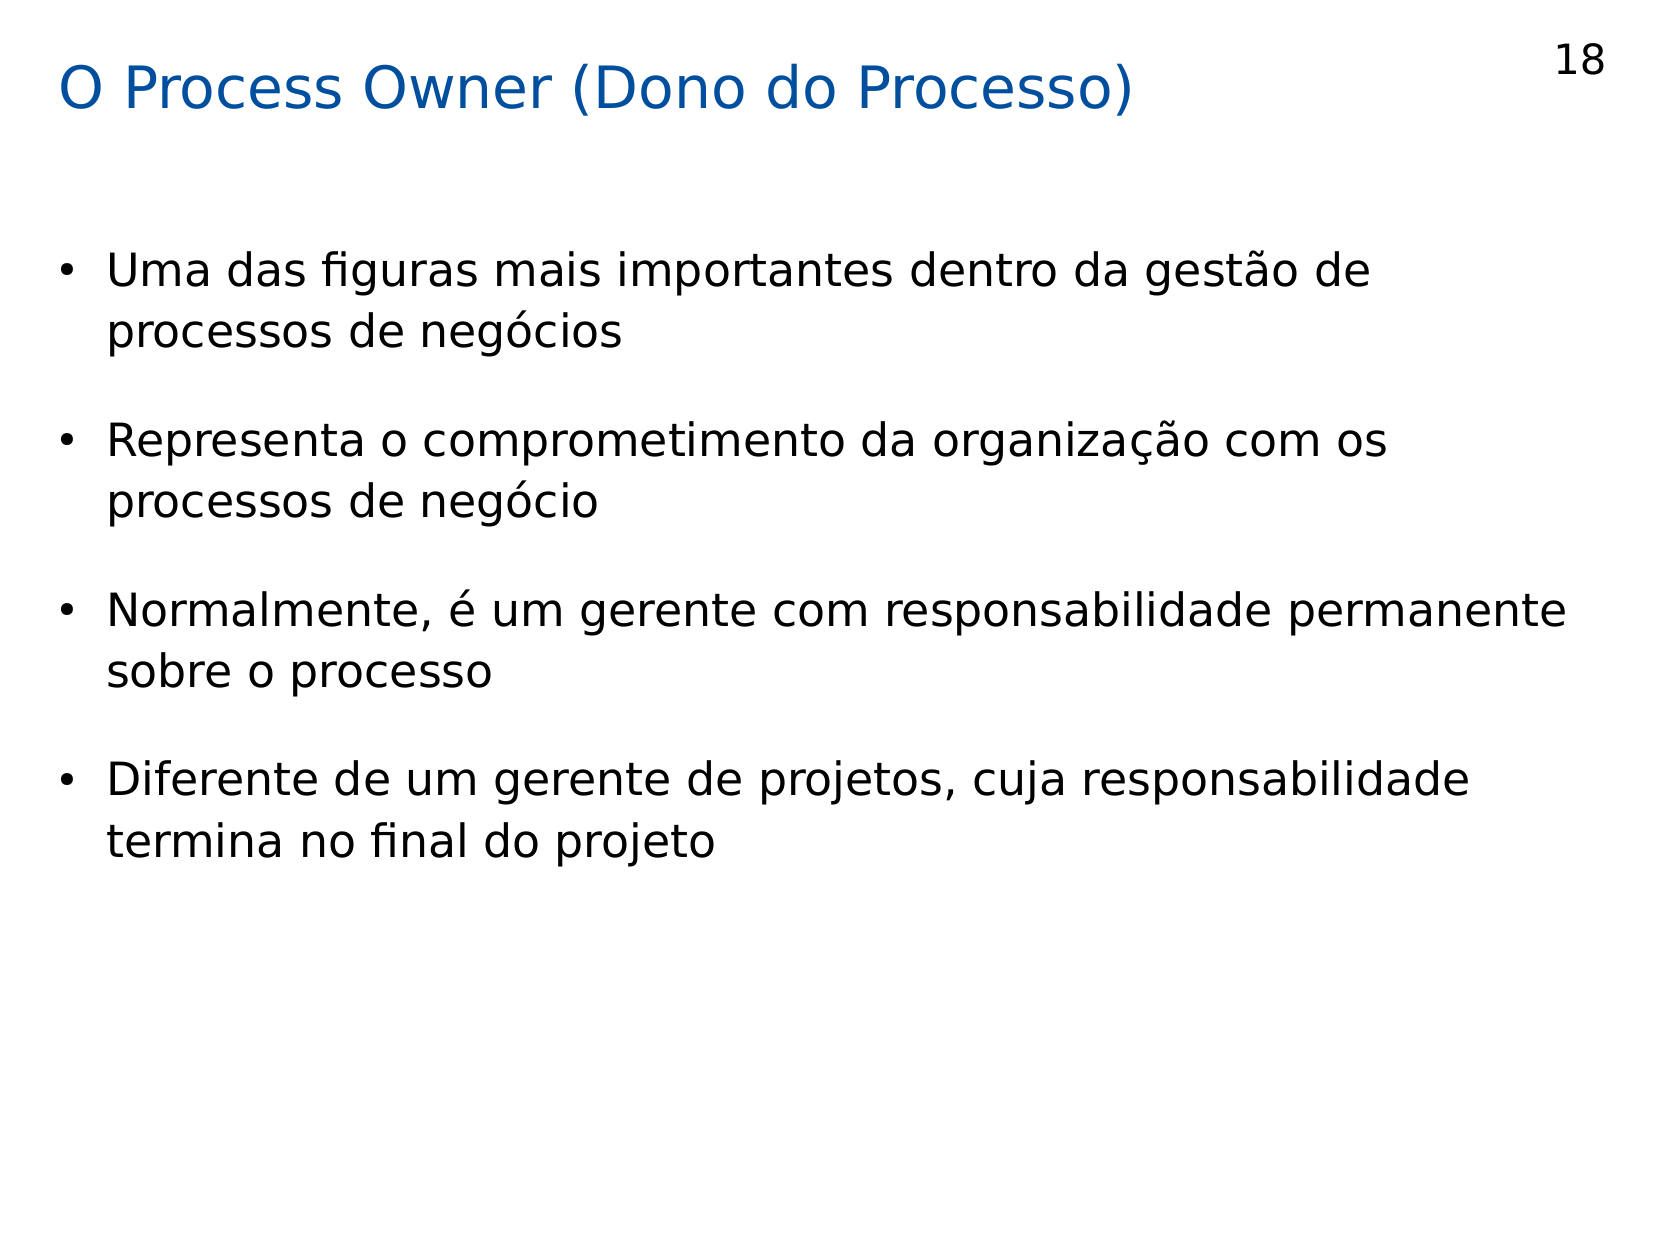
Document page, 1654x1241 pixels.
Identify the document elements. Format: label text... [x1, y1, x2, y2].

list Uma das figuras mais importantes dentro da gestão de processos de negócios Representa o comprometimento da organização com os processos de negócio Normalmente, é um gerente com responsabilidade permanente sobre o processo Diferente de um gerente de projetos, cuja responsabilidade termina no final do projeto [59, 236, 1595, 1211]
title O Process Owner (Dono do Processo) [59, 29, 1506, 148]
